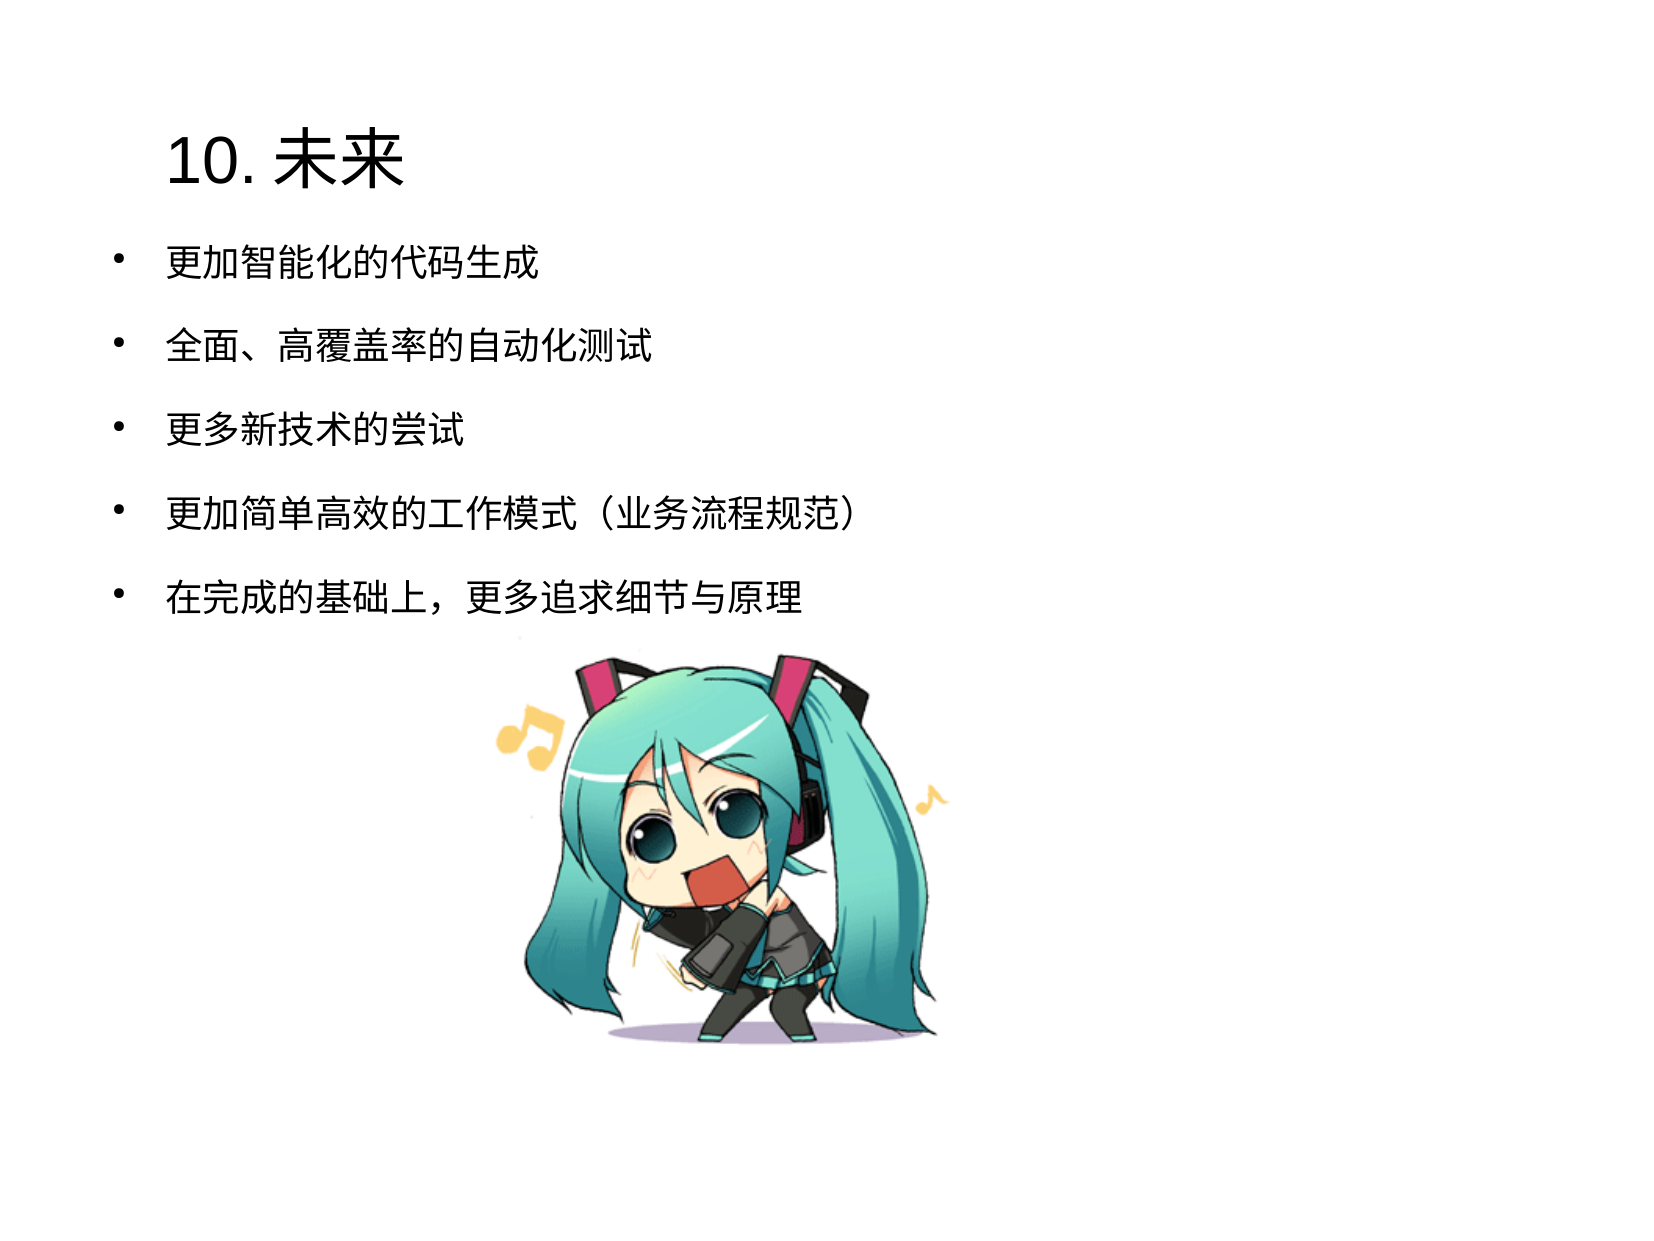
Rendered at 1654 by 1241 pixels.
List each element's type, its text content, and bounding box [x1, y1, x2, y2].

picture [490, 626, 1022, 1069]
list 10.未来 更加智能化的代码生成 全面、高覆盖率的自动化测试 更多新技术的尝试 更加简单高效的工作模式（业务流程规范） 在完成的基础上，更多追求细节与原理 [94, 106, 1571, 1146]
